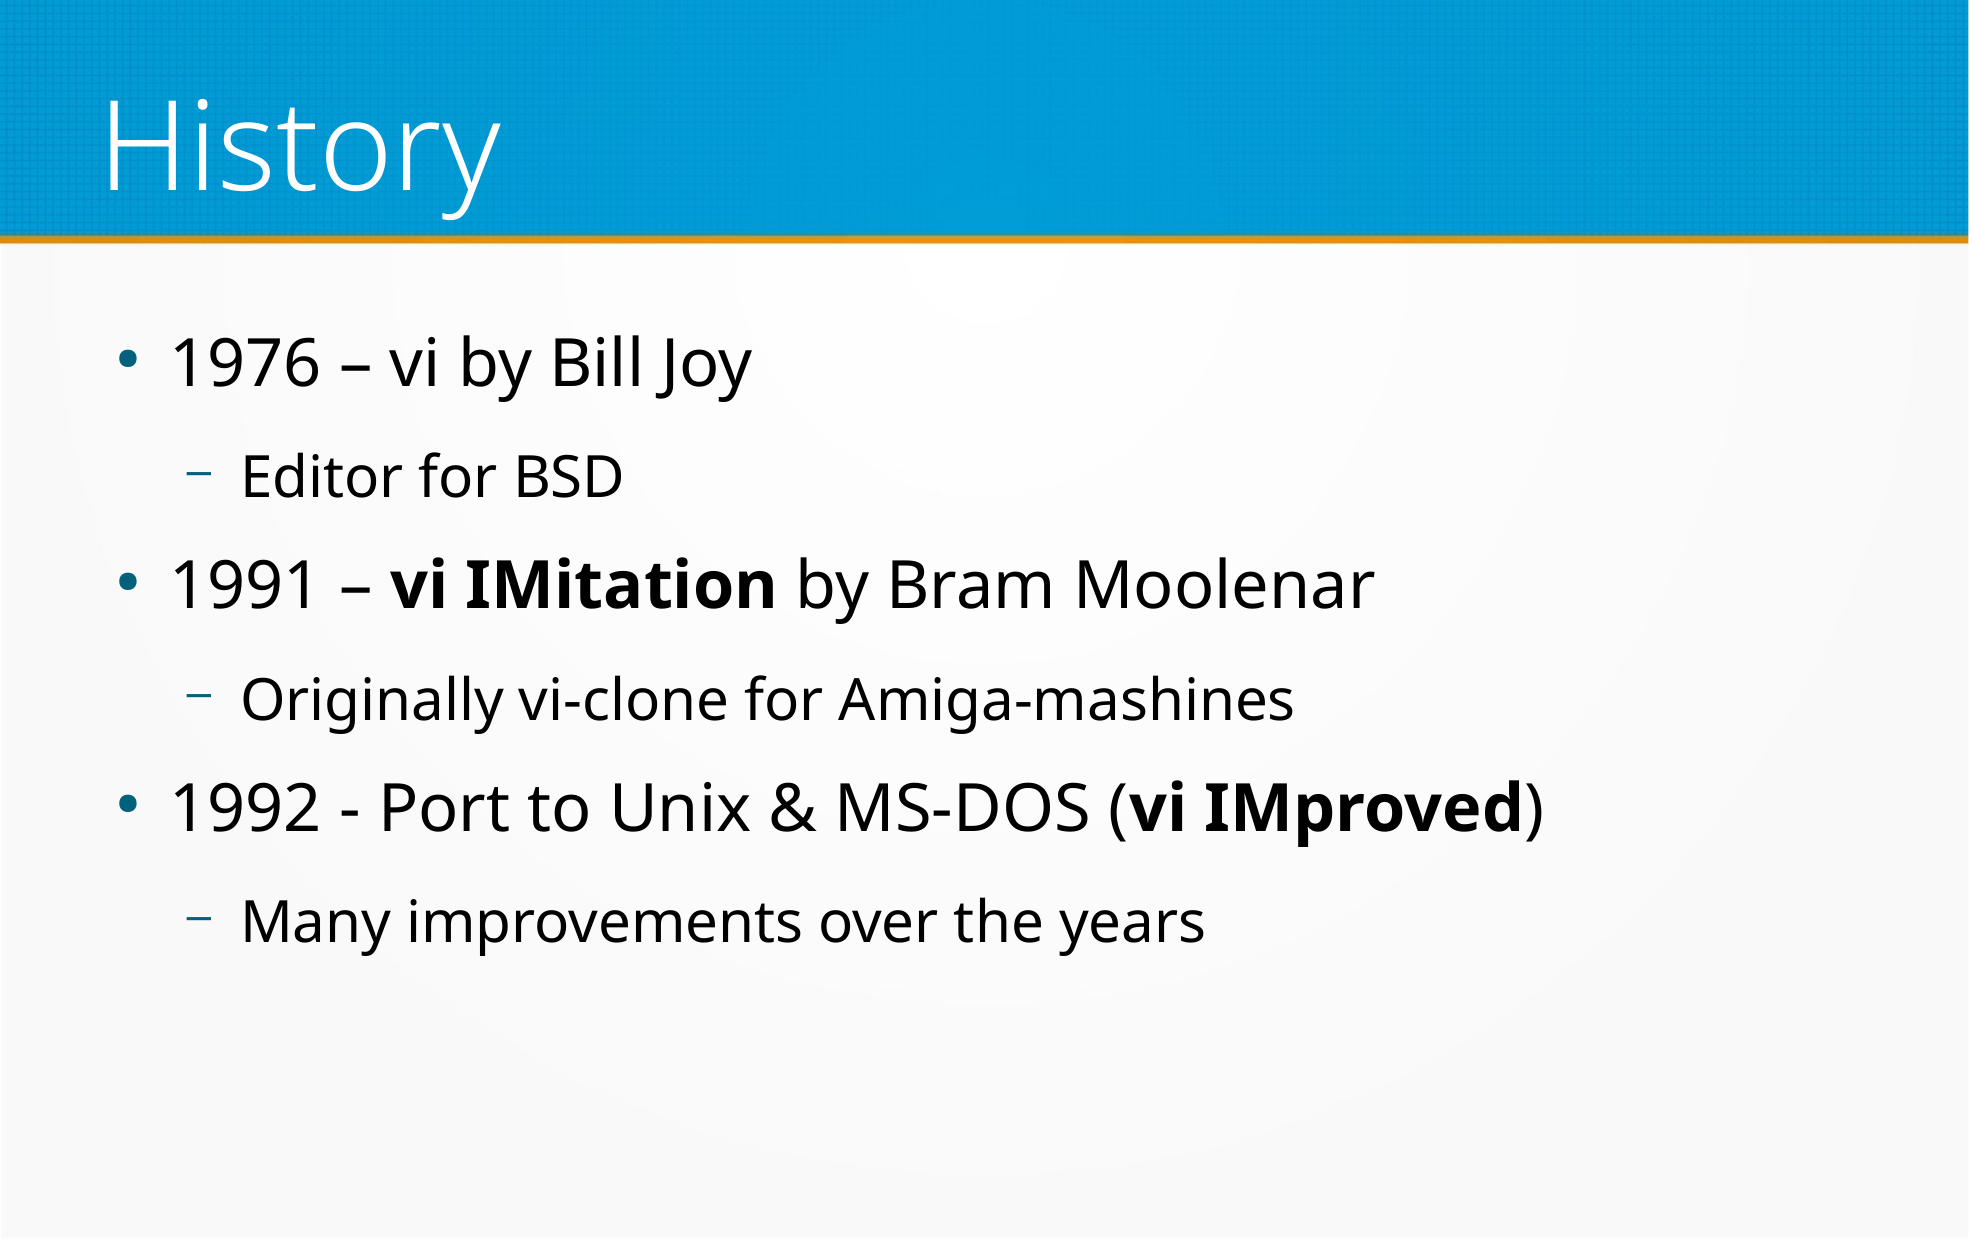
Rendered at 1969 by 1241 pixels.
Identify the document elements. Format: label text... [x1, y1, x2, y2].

title History [98, 19, 1870, 227]
picture [0, 233, 1969, 1241]
list 1976 – vi by Bill Joy Editor for BSD 1991 – vi IMitation by Bram Moolenar Originally vi-clone for Amiga-mashines 1992 - Port to Unix & MS-DOS (vi IMproved) Many improvements over the years [98, 315, 1861, 1081]
